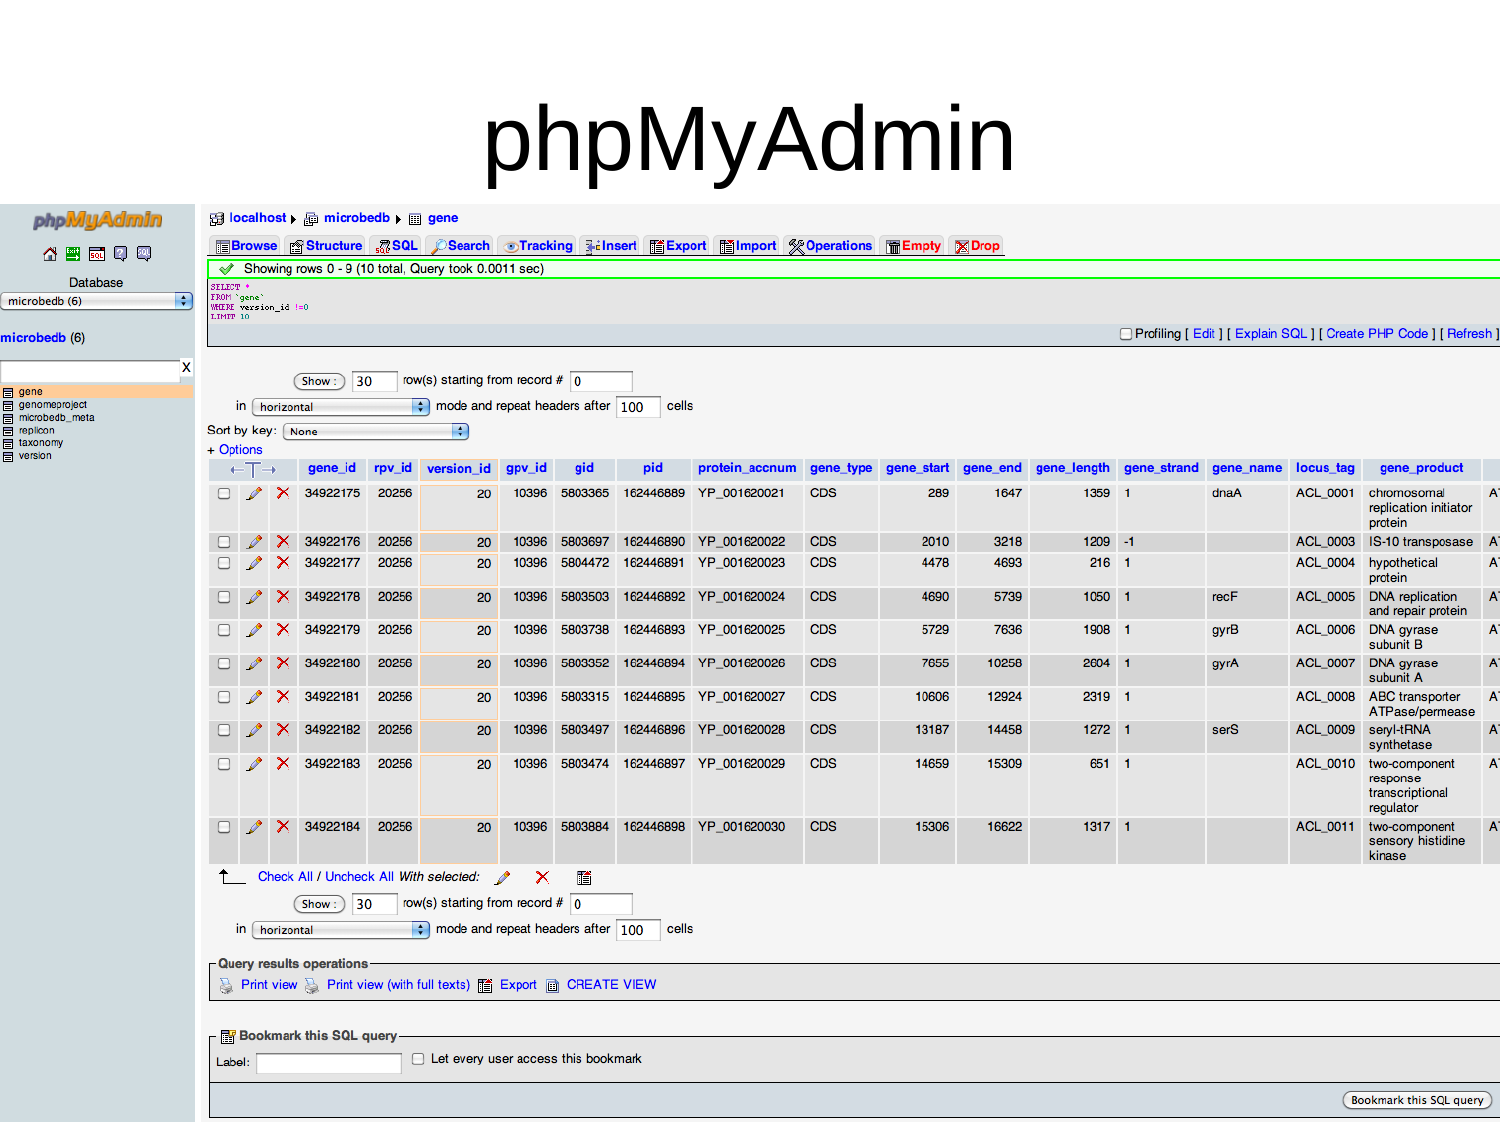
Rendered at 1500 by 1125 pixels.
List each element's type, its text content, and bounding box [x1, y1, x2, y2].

picture [0, 204, 1500, 1123]
title phpMyAdmin [75, 45, 1426, 204]
